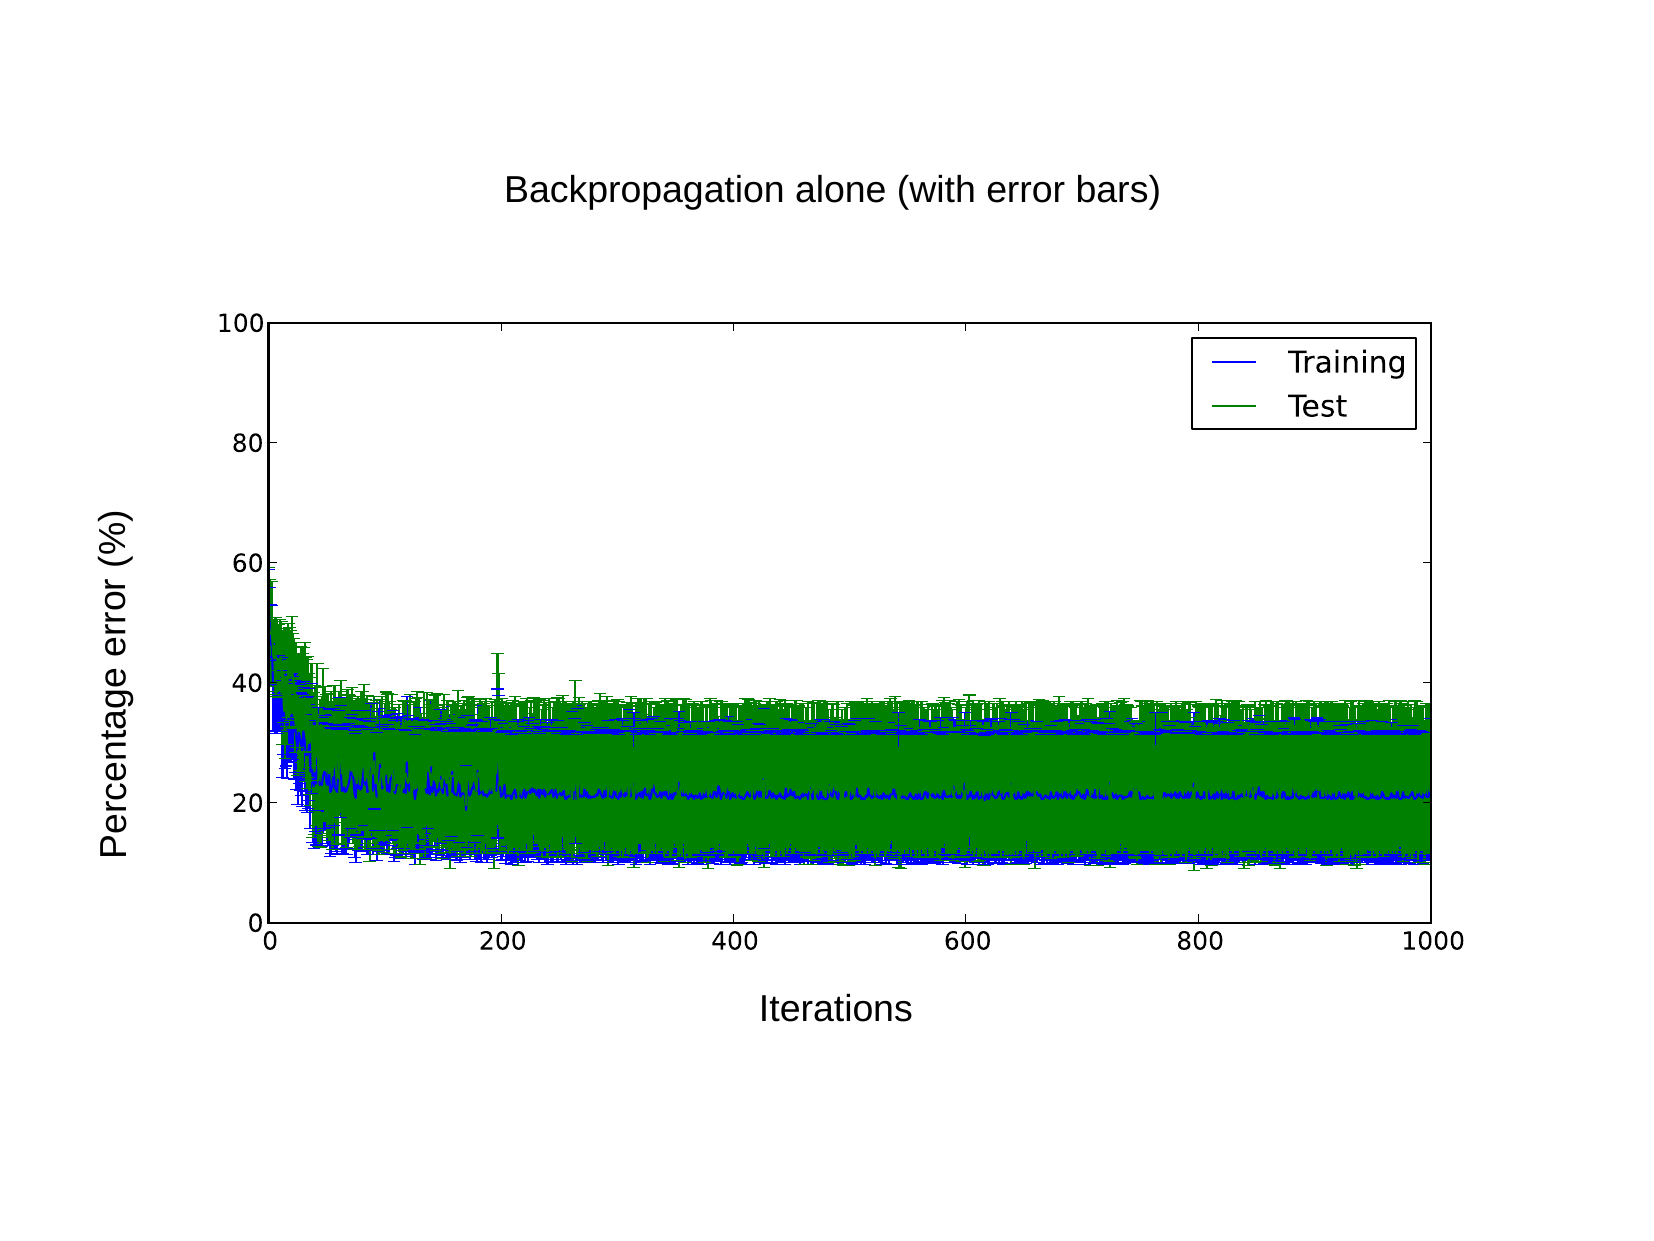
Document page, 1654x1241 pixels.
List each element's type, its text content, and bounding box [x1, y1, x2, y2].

text_box Percentage error (%) [82, 295, 142, 875]
text_box Iterations [744, 980, 1323, 1038]
text_box Backpropagation alone (with error bars) [0, 160, 1654, 218]
picture [81, 247, 1581, 998]
